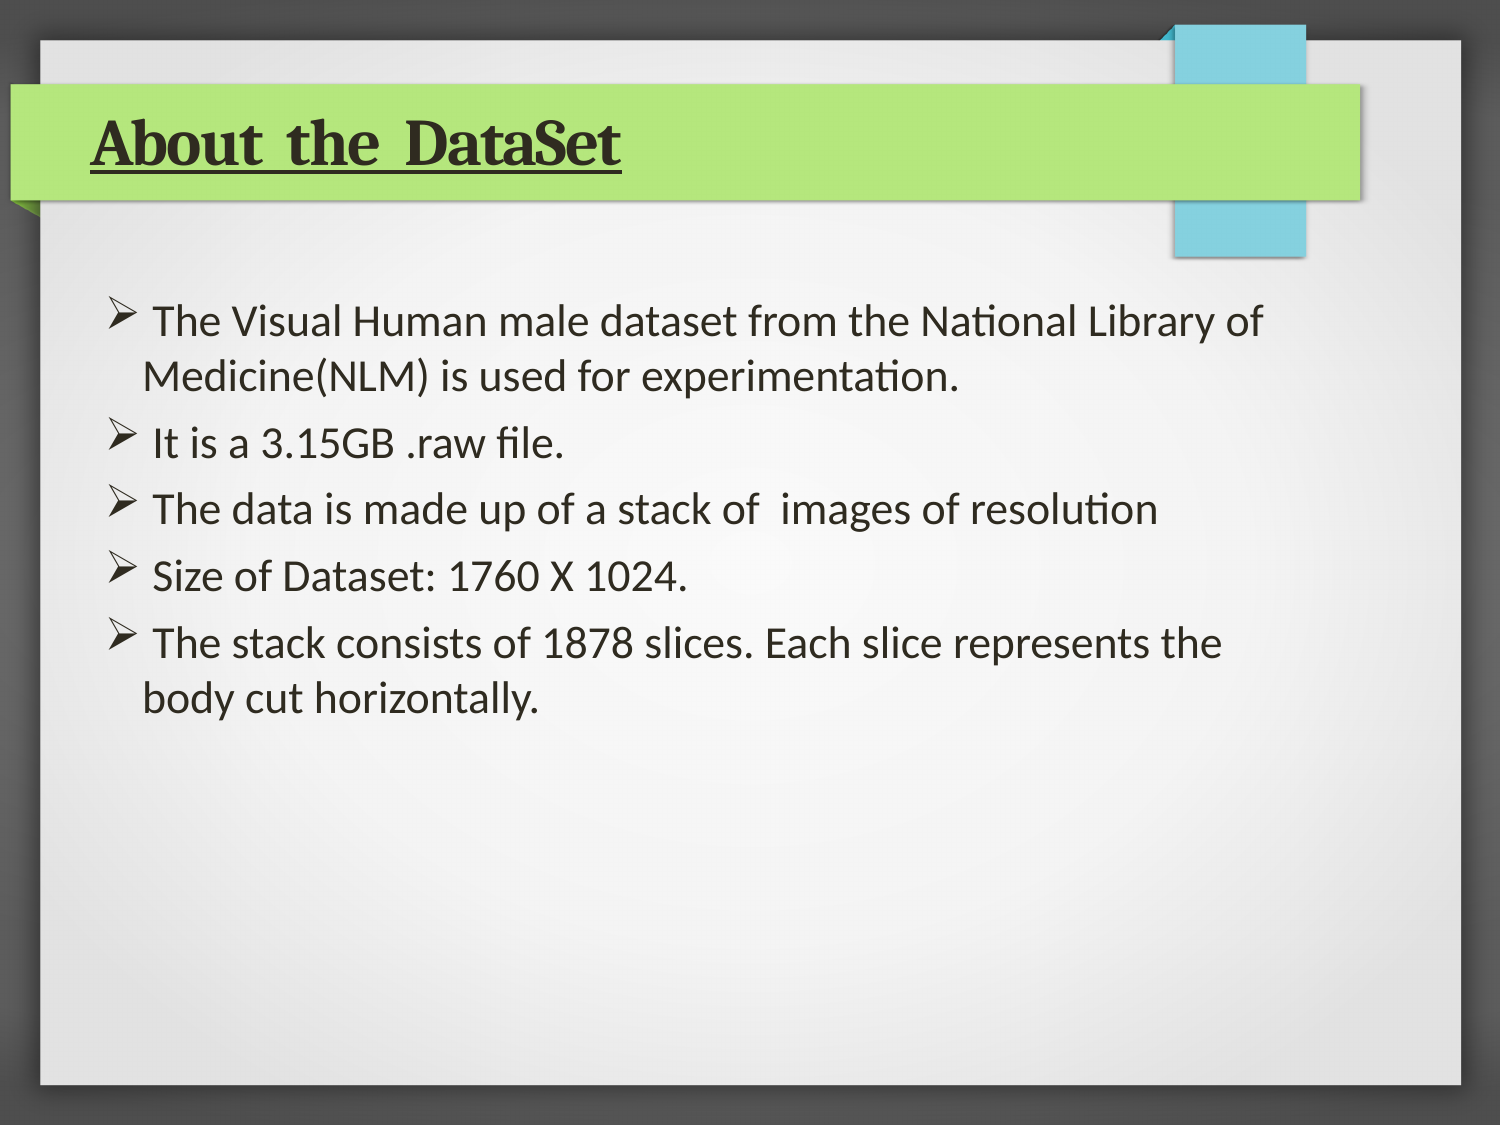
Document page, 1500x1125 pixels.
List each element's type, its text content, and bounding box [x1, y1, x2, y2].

title About the DataSet [75, 45, 1325, 233]
list The Visual Human male dataset from the National Library of Medicine(NLM) is used for experimentation. It is a 3.15GB .raw file. The data is made up of a stack of images of resolution Size of Dataset: 1760 X 1024. The stack consists of 1878 slices. Each slice represents the body cut horizontally. [70, 283, 1321, 910]
picture [0, 0, 1500, 1125]
